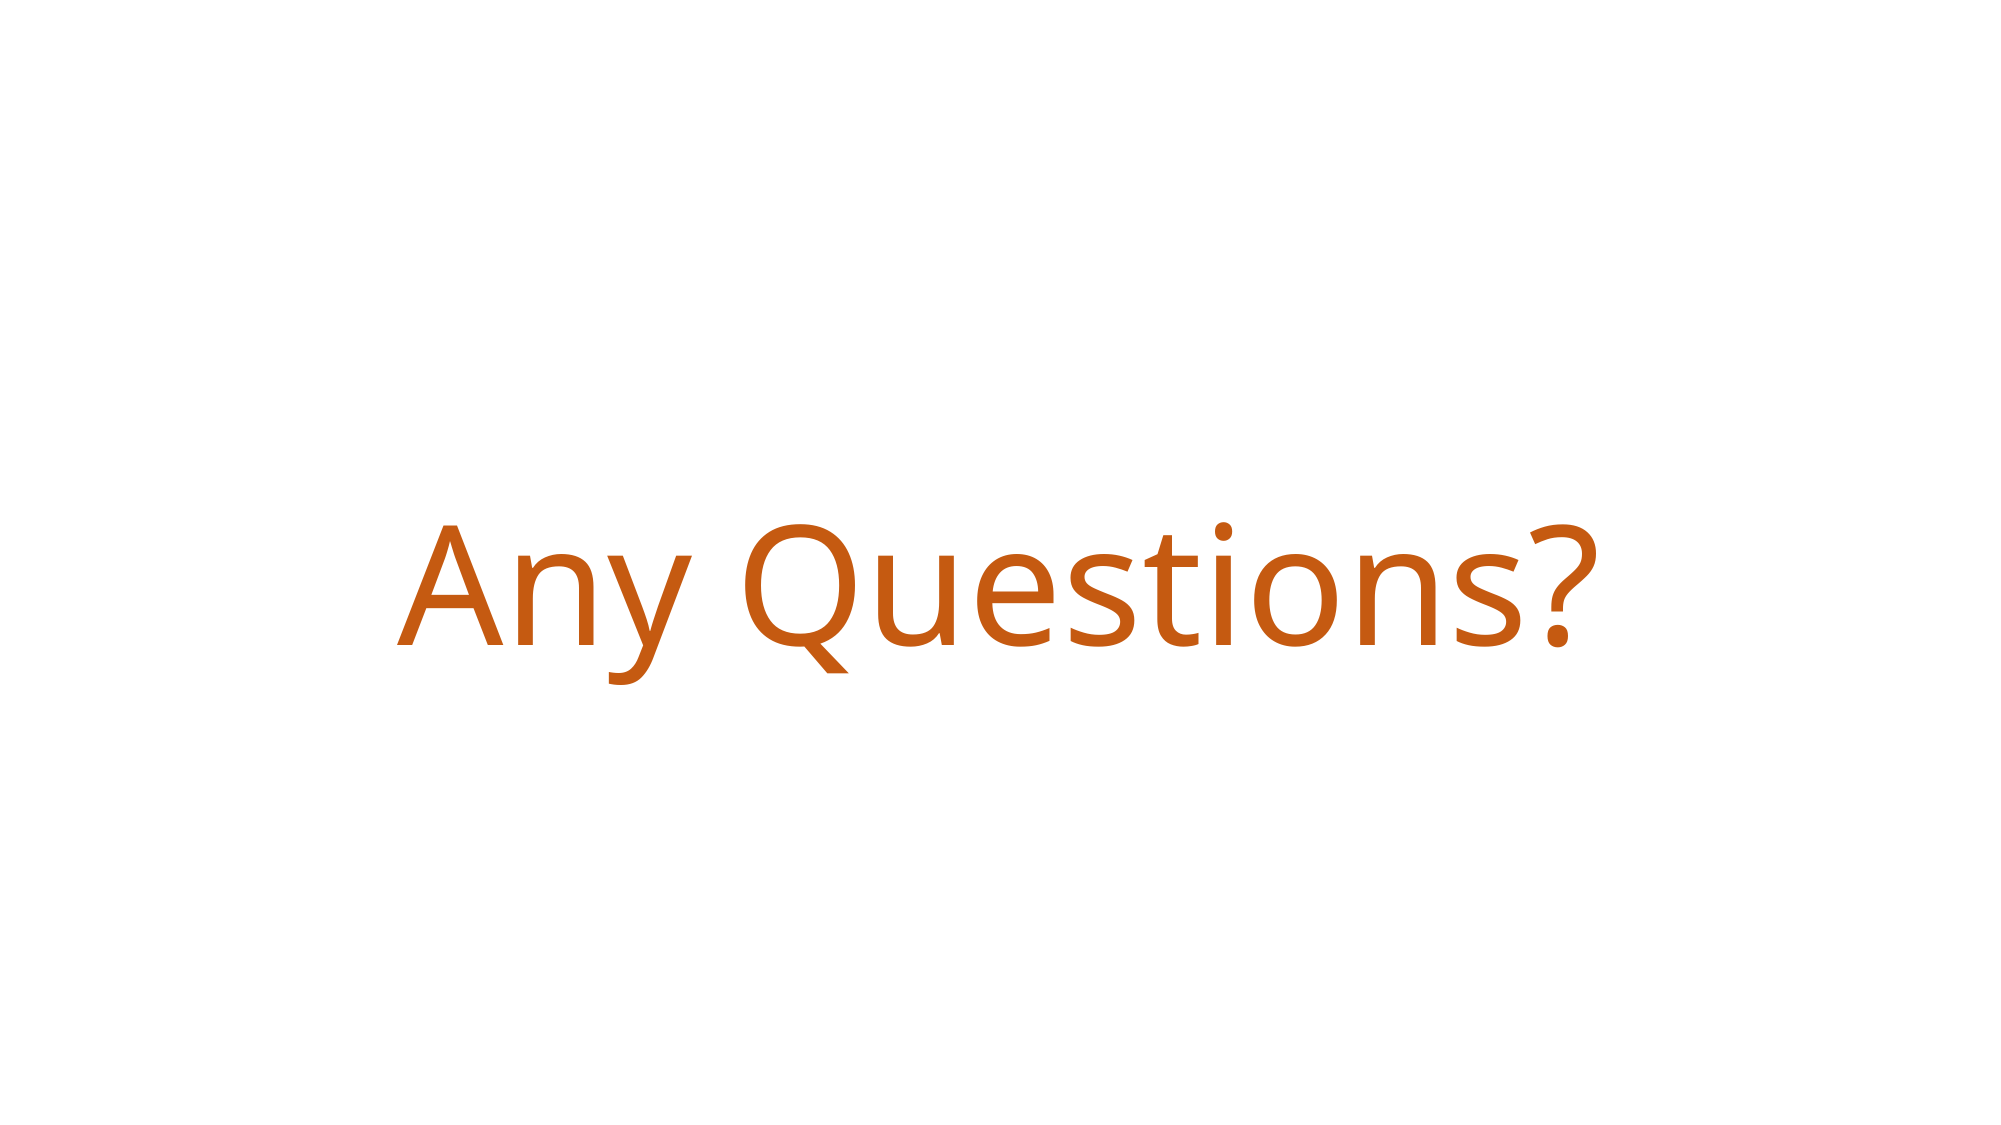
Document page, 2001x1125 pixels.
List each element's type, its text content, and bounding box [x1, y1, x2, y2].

list Any Questions? [137, 292, 1863, 1014]
